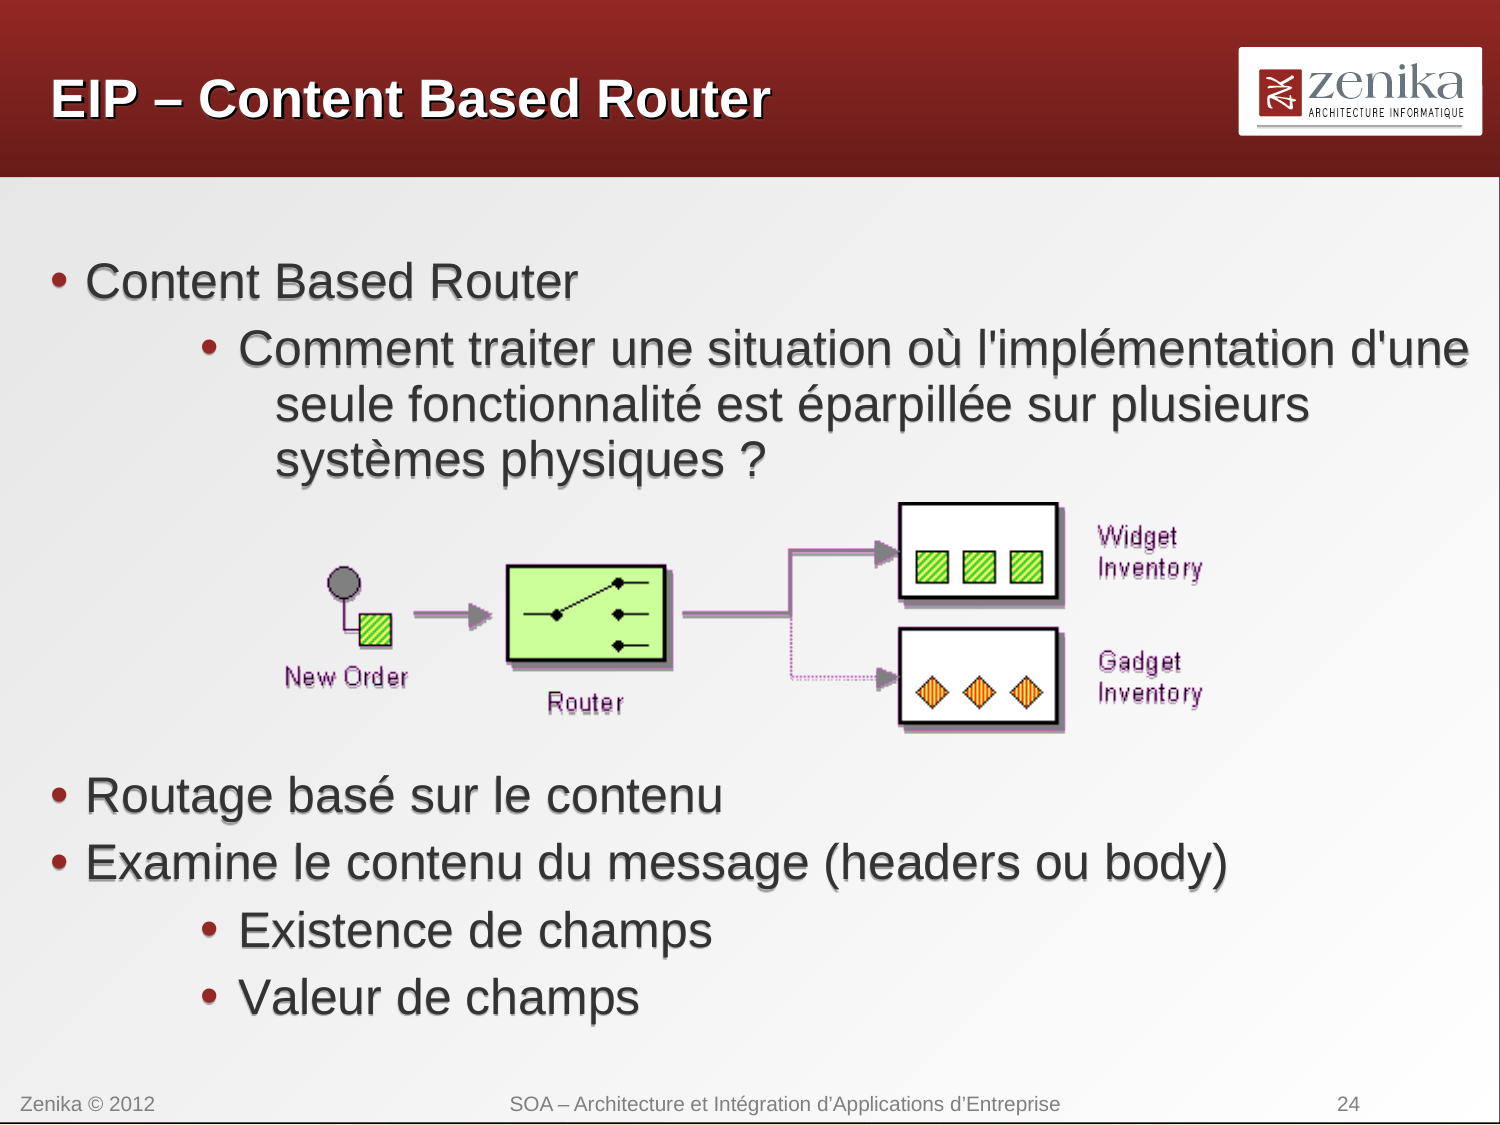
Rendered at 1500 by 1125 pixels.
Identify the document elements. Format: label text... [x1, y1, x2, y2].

title EIP – Content Based Router [50, 22, 1206, 172]
picture [265, 502, 1226, 734]
subtitle Content Based Router Comment traiter une situation où l'implémentation d'une seule fonctionnalité est éparpillée sur plusieurs systèmes physiques ? Routage basé sur le contenu Examine le contenu du message (headers ou body) Existence de champs Valeur de champs [50, 249, 1477, 1064]
